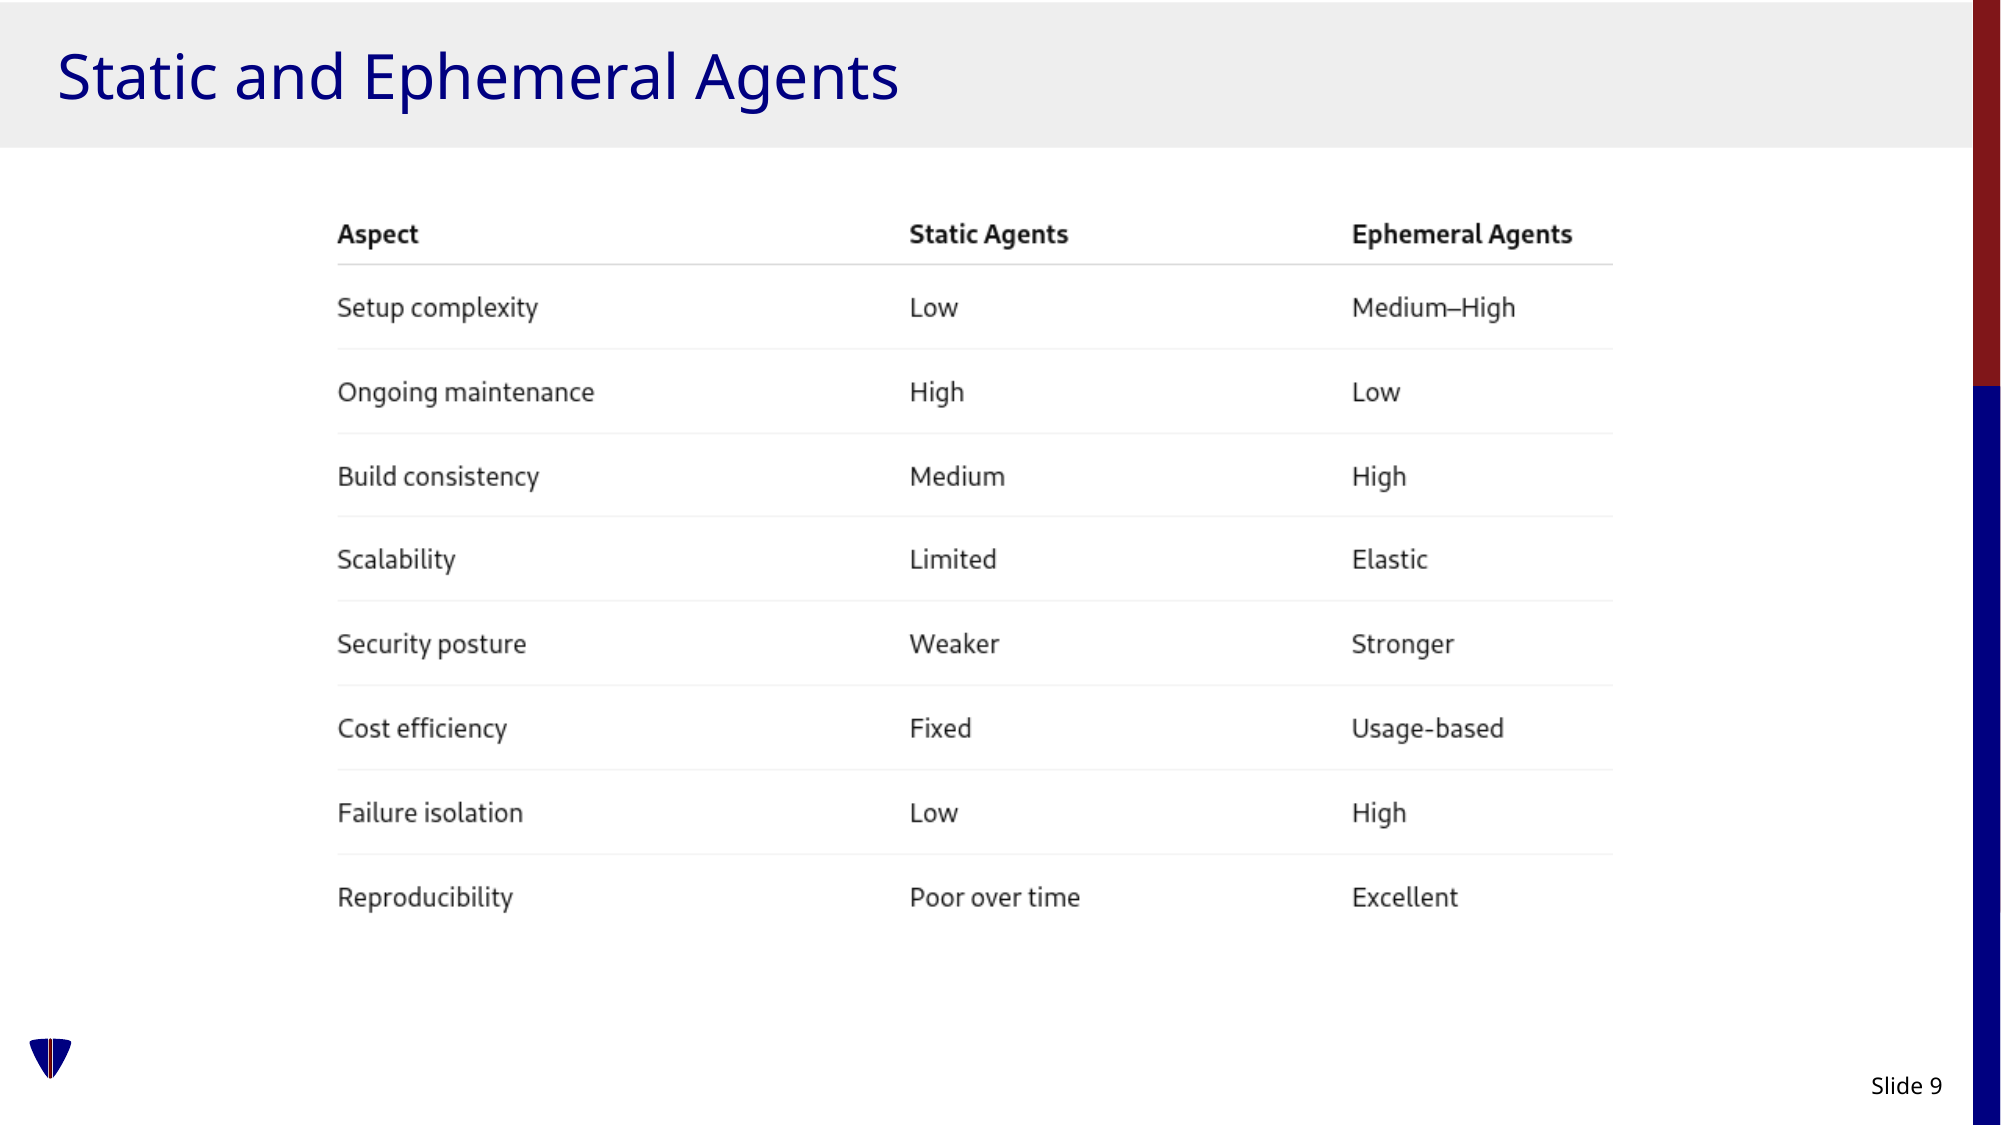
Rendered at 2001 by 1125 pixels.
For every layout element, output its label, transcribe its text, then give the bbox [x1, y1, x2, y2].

title Static and Ephemeral Agents [0, 2, 1973, 148]
picture [324, 206, 1613, 935]
